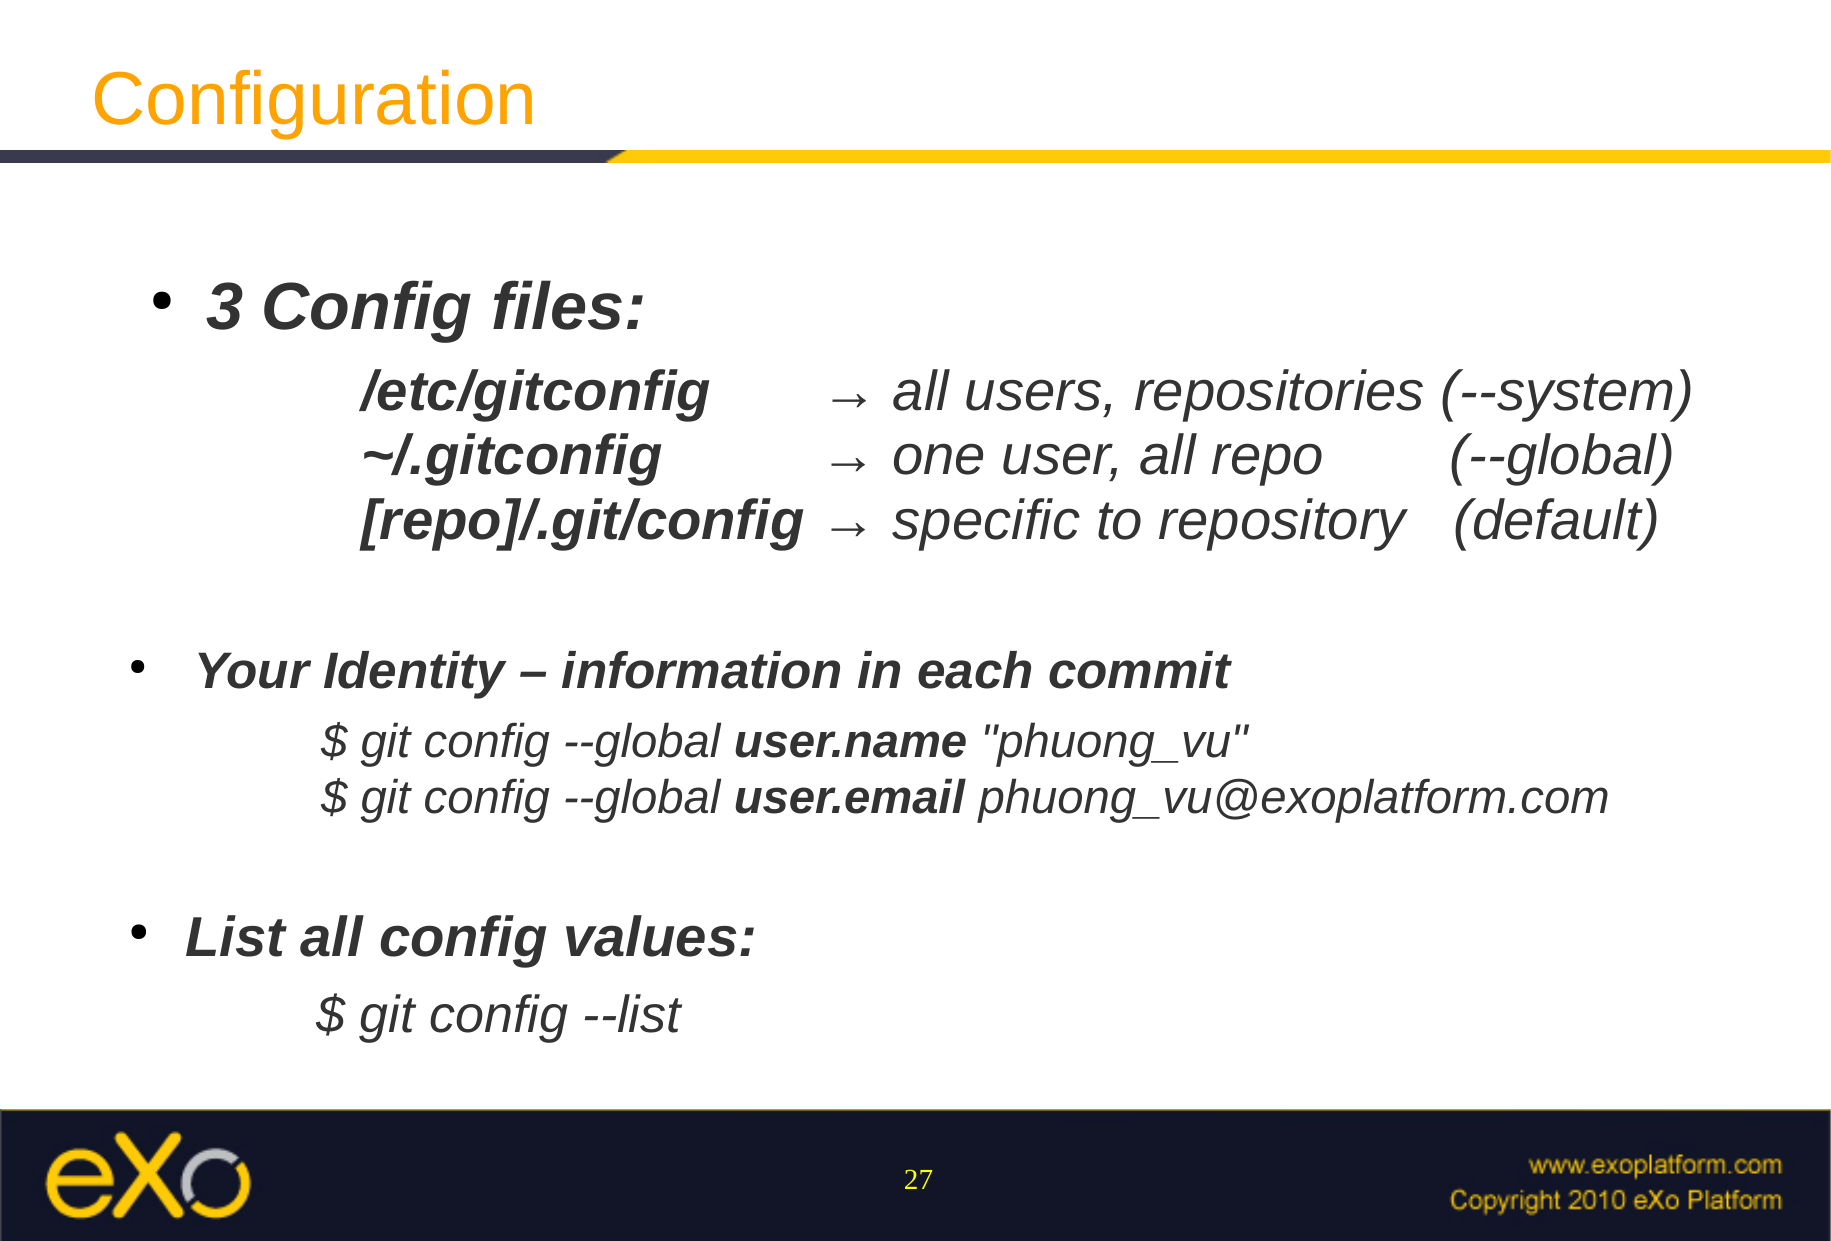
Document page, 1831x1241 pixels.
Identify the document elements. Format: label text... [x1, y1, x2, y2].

list Your Identity – information in each commit $ git config --global user.name "phuong_vu" $ git config --global user.email phuong_vu@exoplatform.com [128, 637, 1726, 826]
picture [0, 150, 1831, 163]
list 3 Config files: /etc/gitconfig → all users, repositories (--system) ~/.gitconfig → one user, all repo (--global) [repo]/.git/config → specific to repository (default) [150, 262, 1747, 601]
text_box Configuration [91, 49, 1740, 151]
picture [0, 1109, 1831, 1241]
list List all config values: $ git config --list [128, 900, 1726, 1088]
